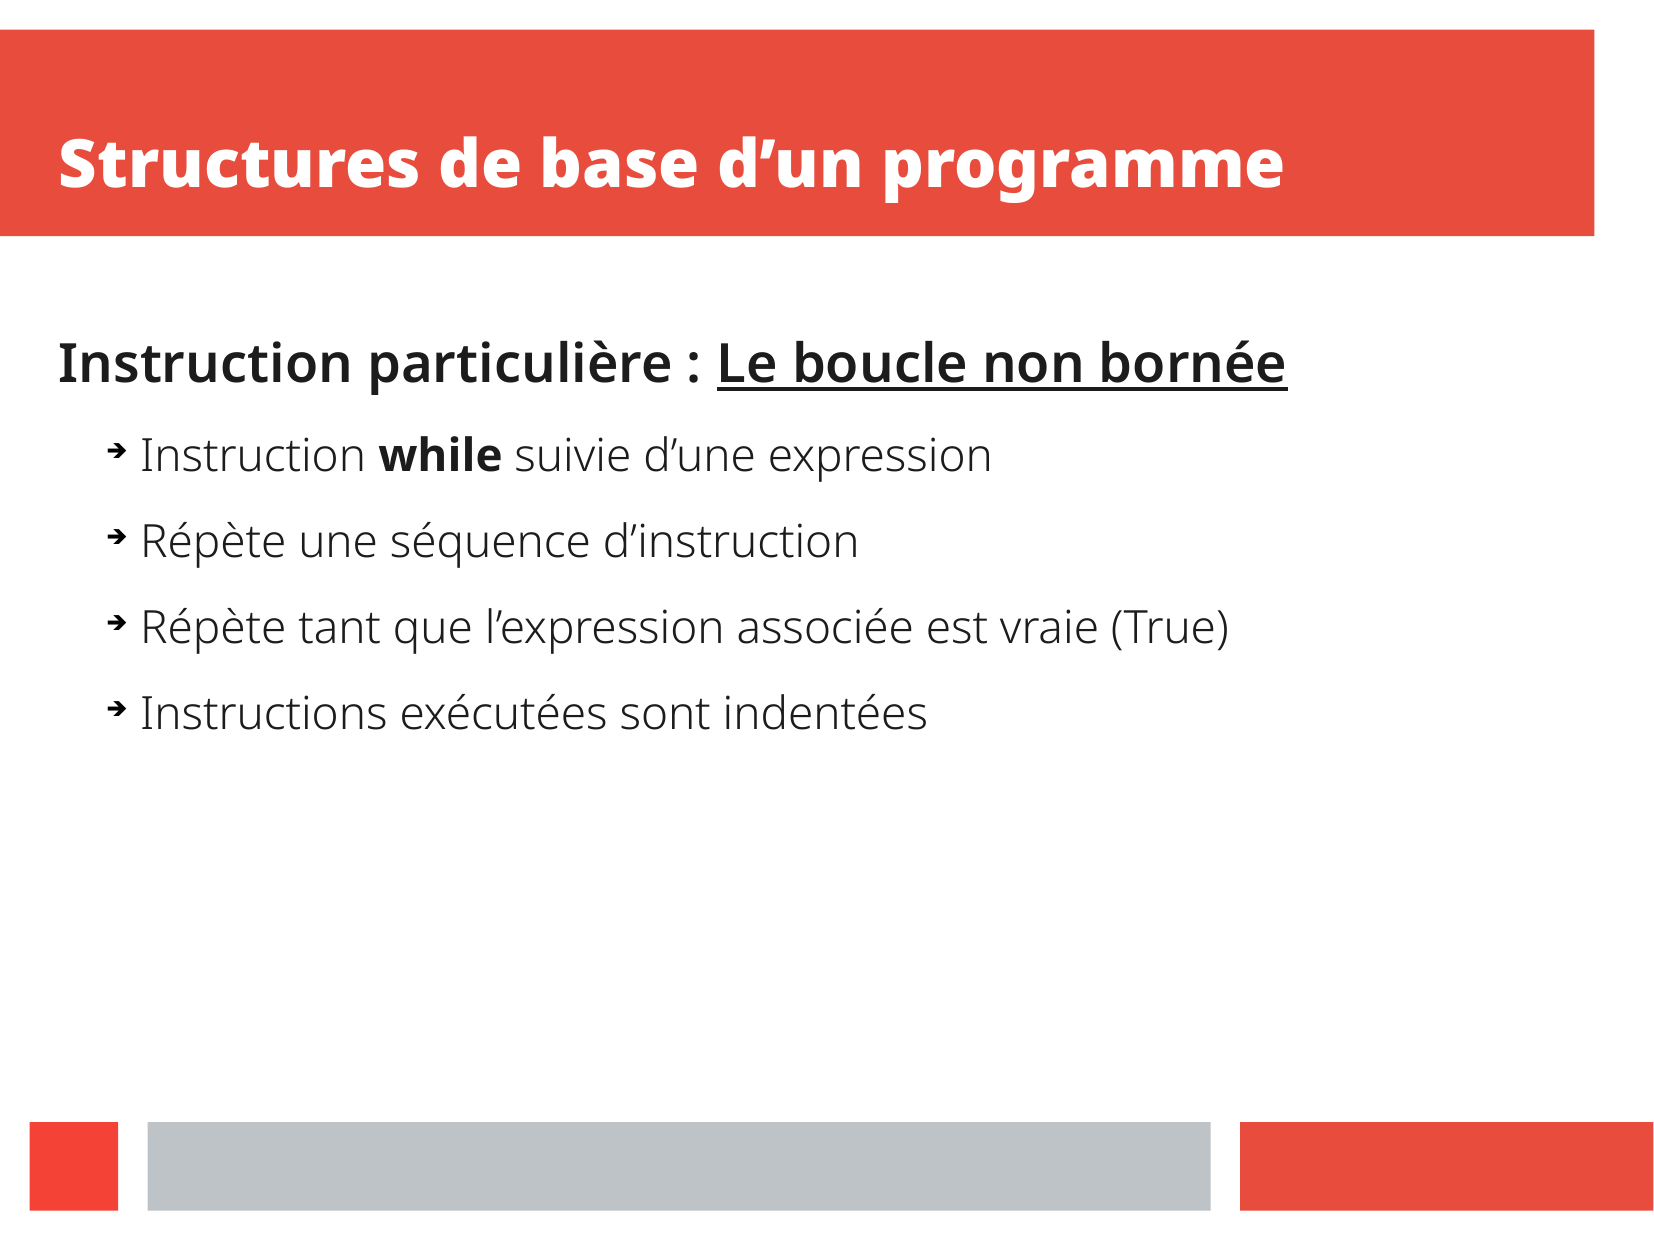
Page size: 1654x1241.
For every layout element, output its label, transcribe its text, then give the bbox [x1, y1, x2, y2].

list Instruction particulière : Le boucle non bornée Instruction while suivie d’une expression Répète une séquence d’instruction Répète tant que l’expression associée est vraie (True) Instructions exécutées sont indentées [59, 324, 1565, 1093]
title Structures de base d’un programme [59, 59, 1595, 207]
